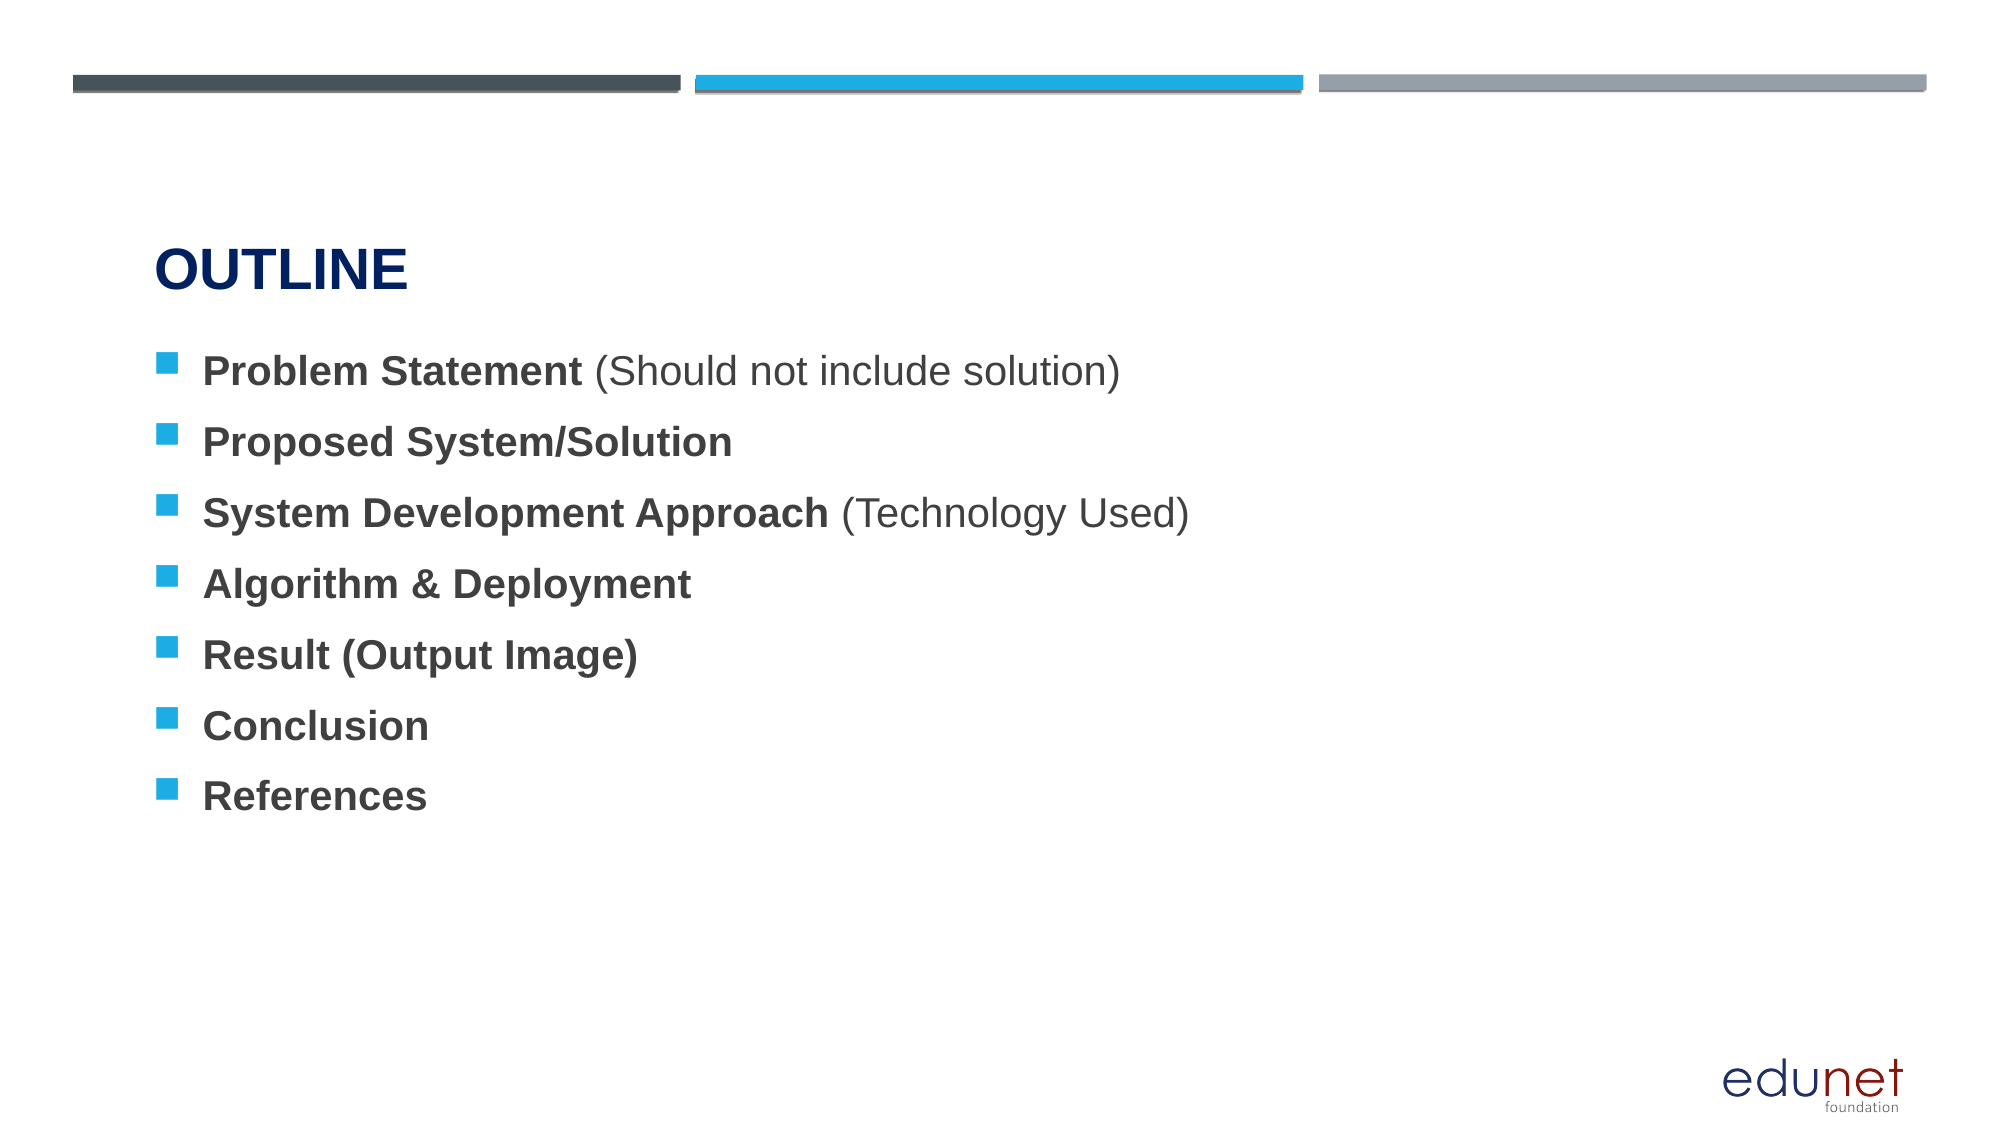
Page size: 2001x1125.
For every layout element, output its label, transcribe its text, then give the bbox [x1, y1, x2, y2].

list Problem Statement (Should not include solution) Proposed System/Solution System Development Approach (Technology Used) Algorithm & Deployment Result (Output Image) Conclusion References [137, 265, 1945, 1125]
title OUTLINE [139, 91, 1865, 265]
